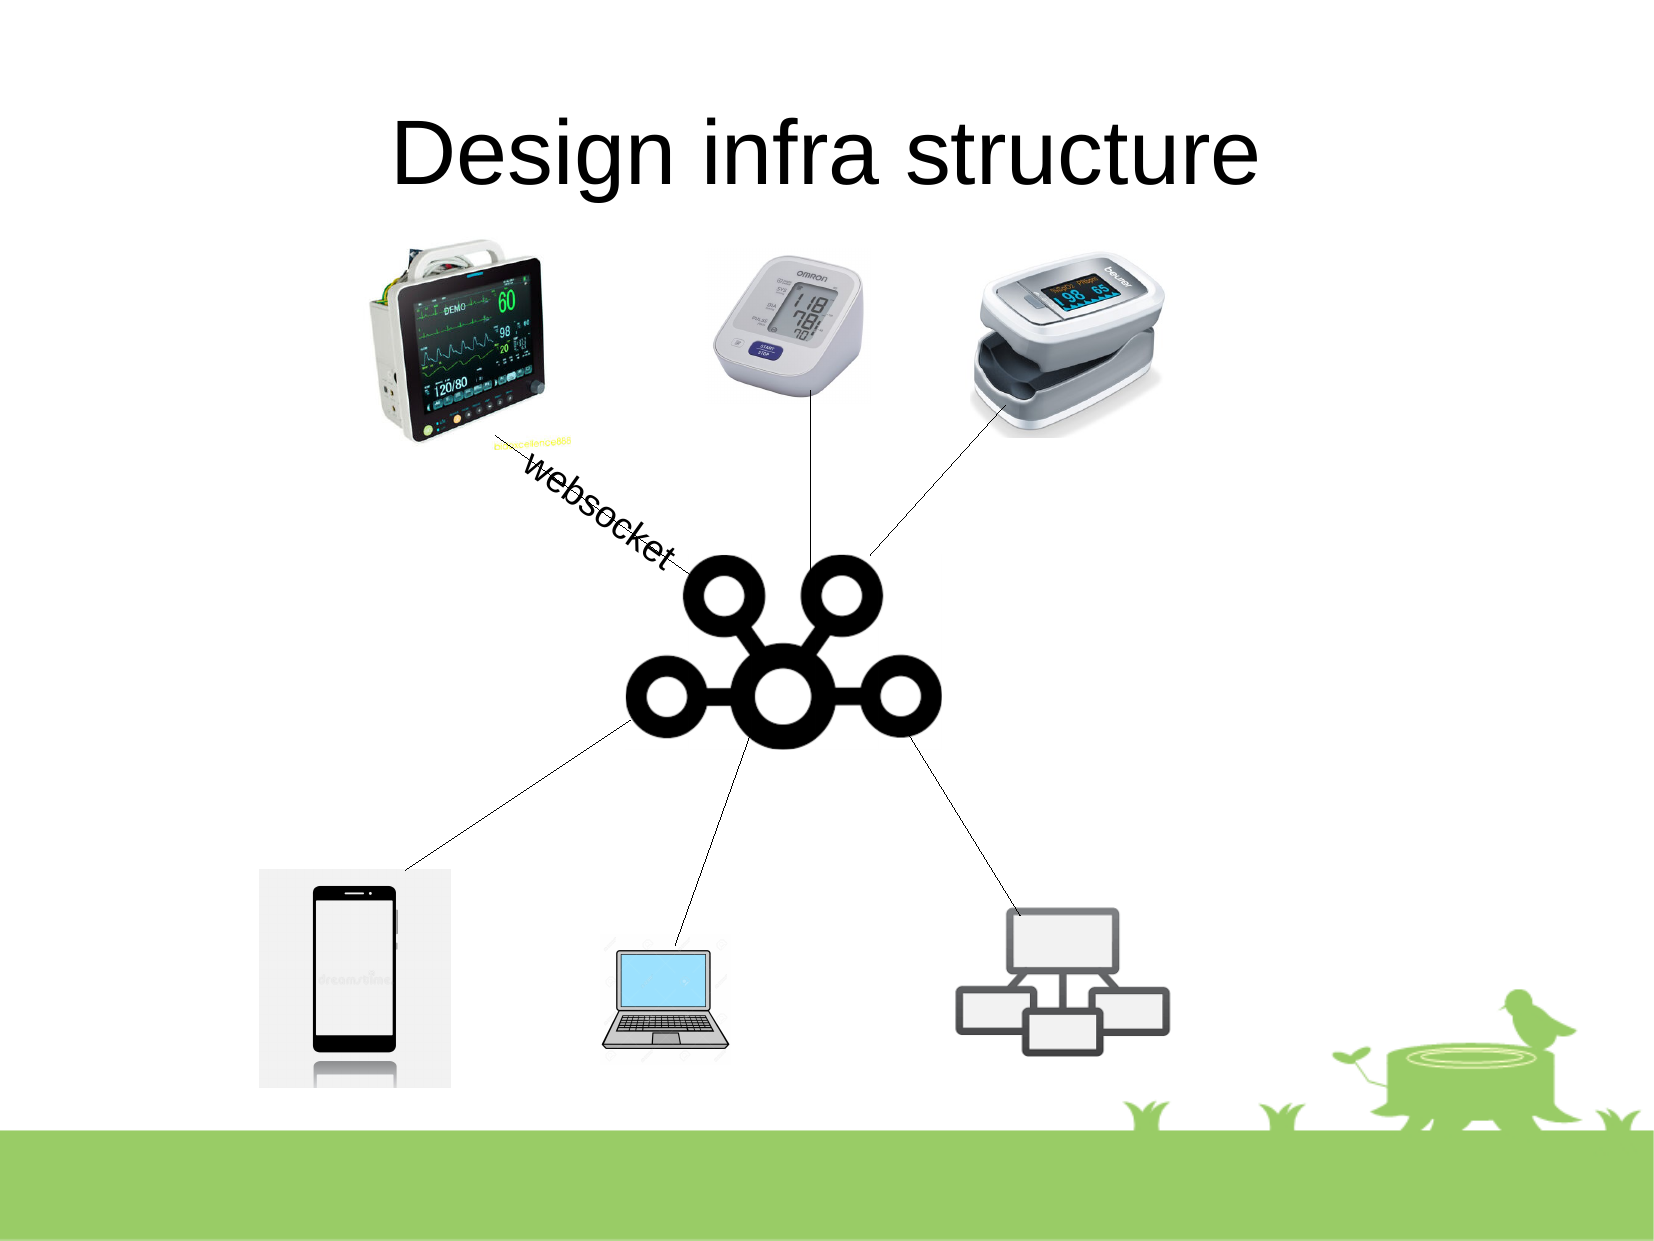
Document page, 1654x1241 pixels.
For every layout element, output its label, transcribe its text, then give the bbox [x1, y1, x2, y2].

picture [0, 0, 1654, 1241]
title Design infra structure [82, 49, 1571, 257]
